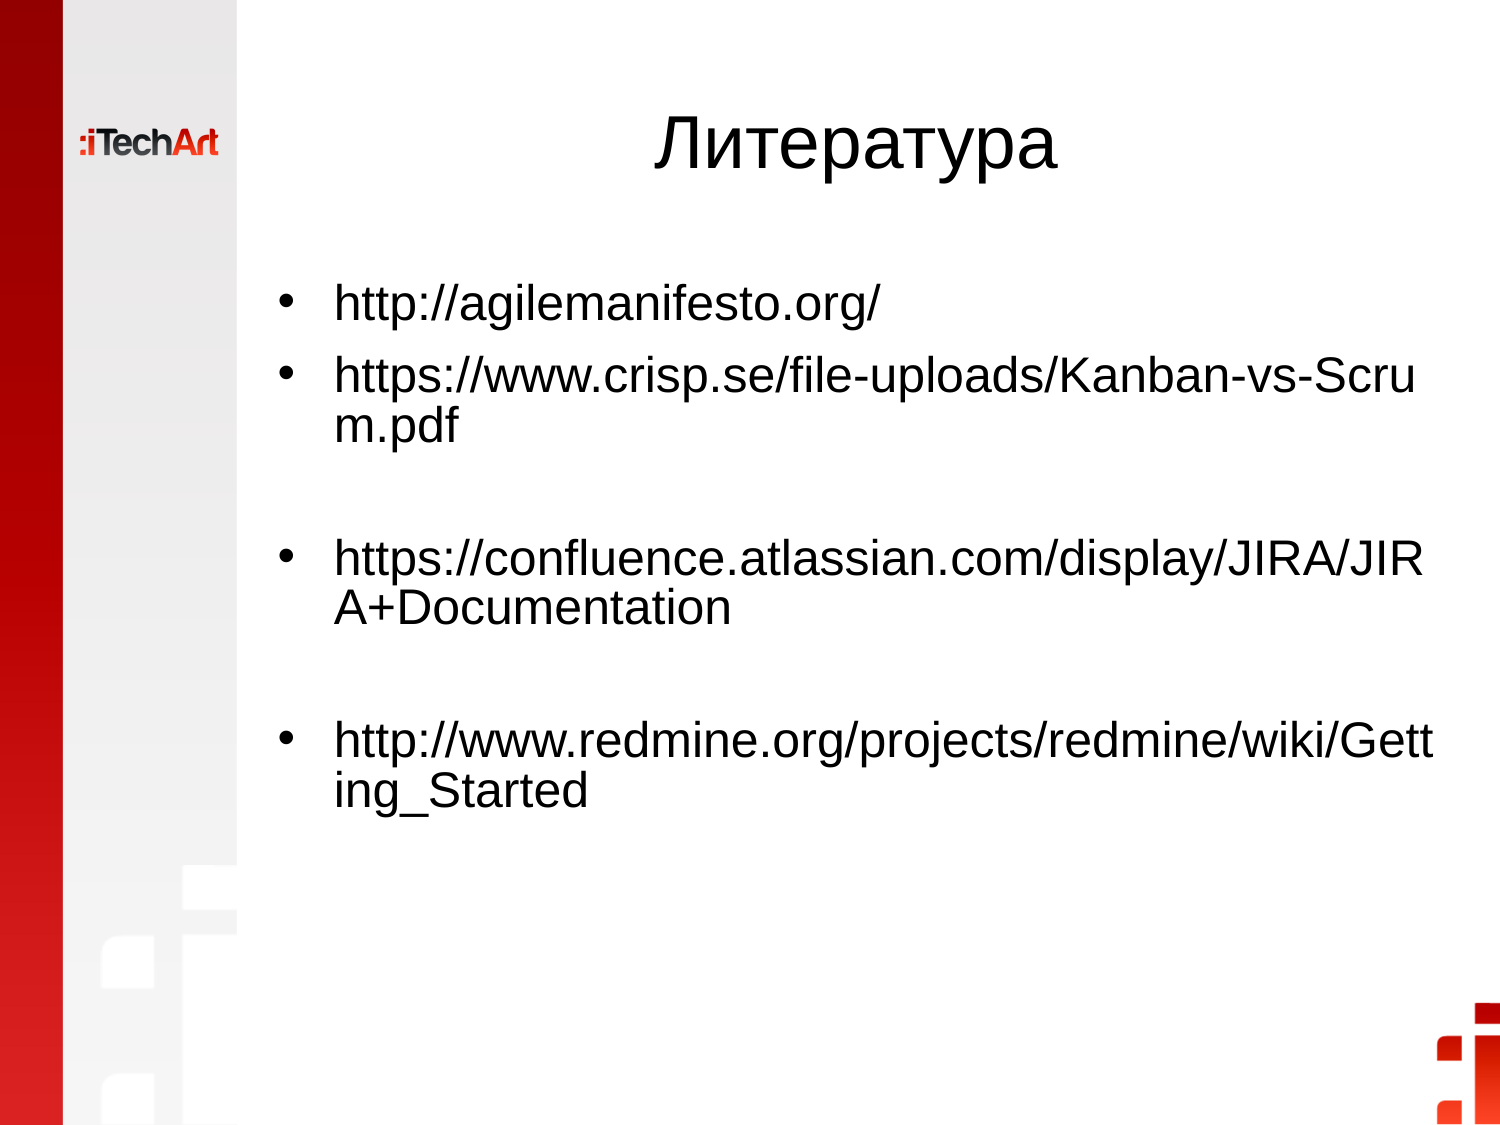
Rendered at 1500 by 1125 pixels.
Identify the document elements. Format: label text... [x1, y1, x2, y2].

picture [0, 0, 1500, 1125]
list http://agilemanifesto.org/ https://www.crisp.se/file-uploads/Kanban-vs-Scrum.pdf https://confluence.atlassian.com/display/JIRA/JIRA+Documentation http://www.redmine.org/projects/redmine/wiki/Getting_Started [262, 262, 1450, 1005]
title Литература [262, 45, 1450, 233]
